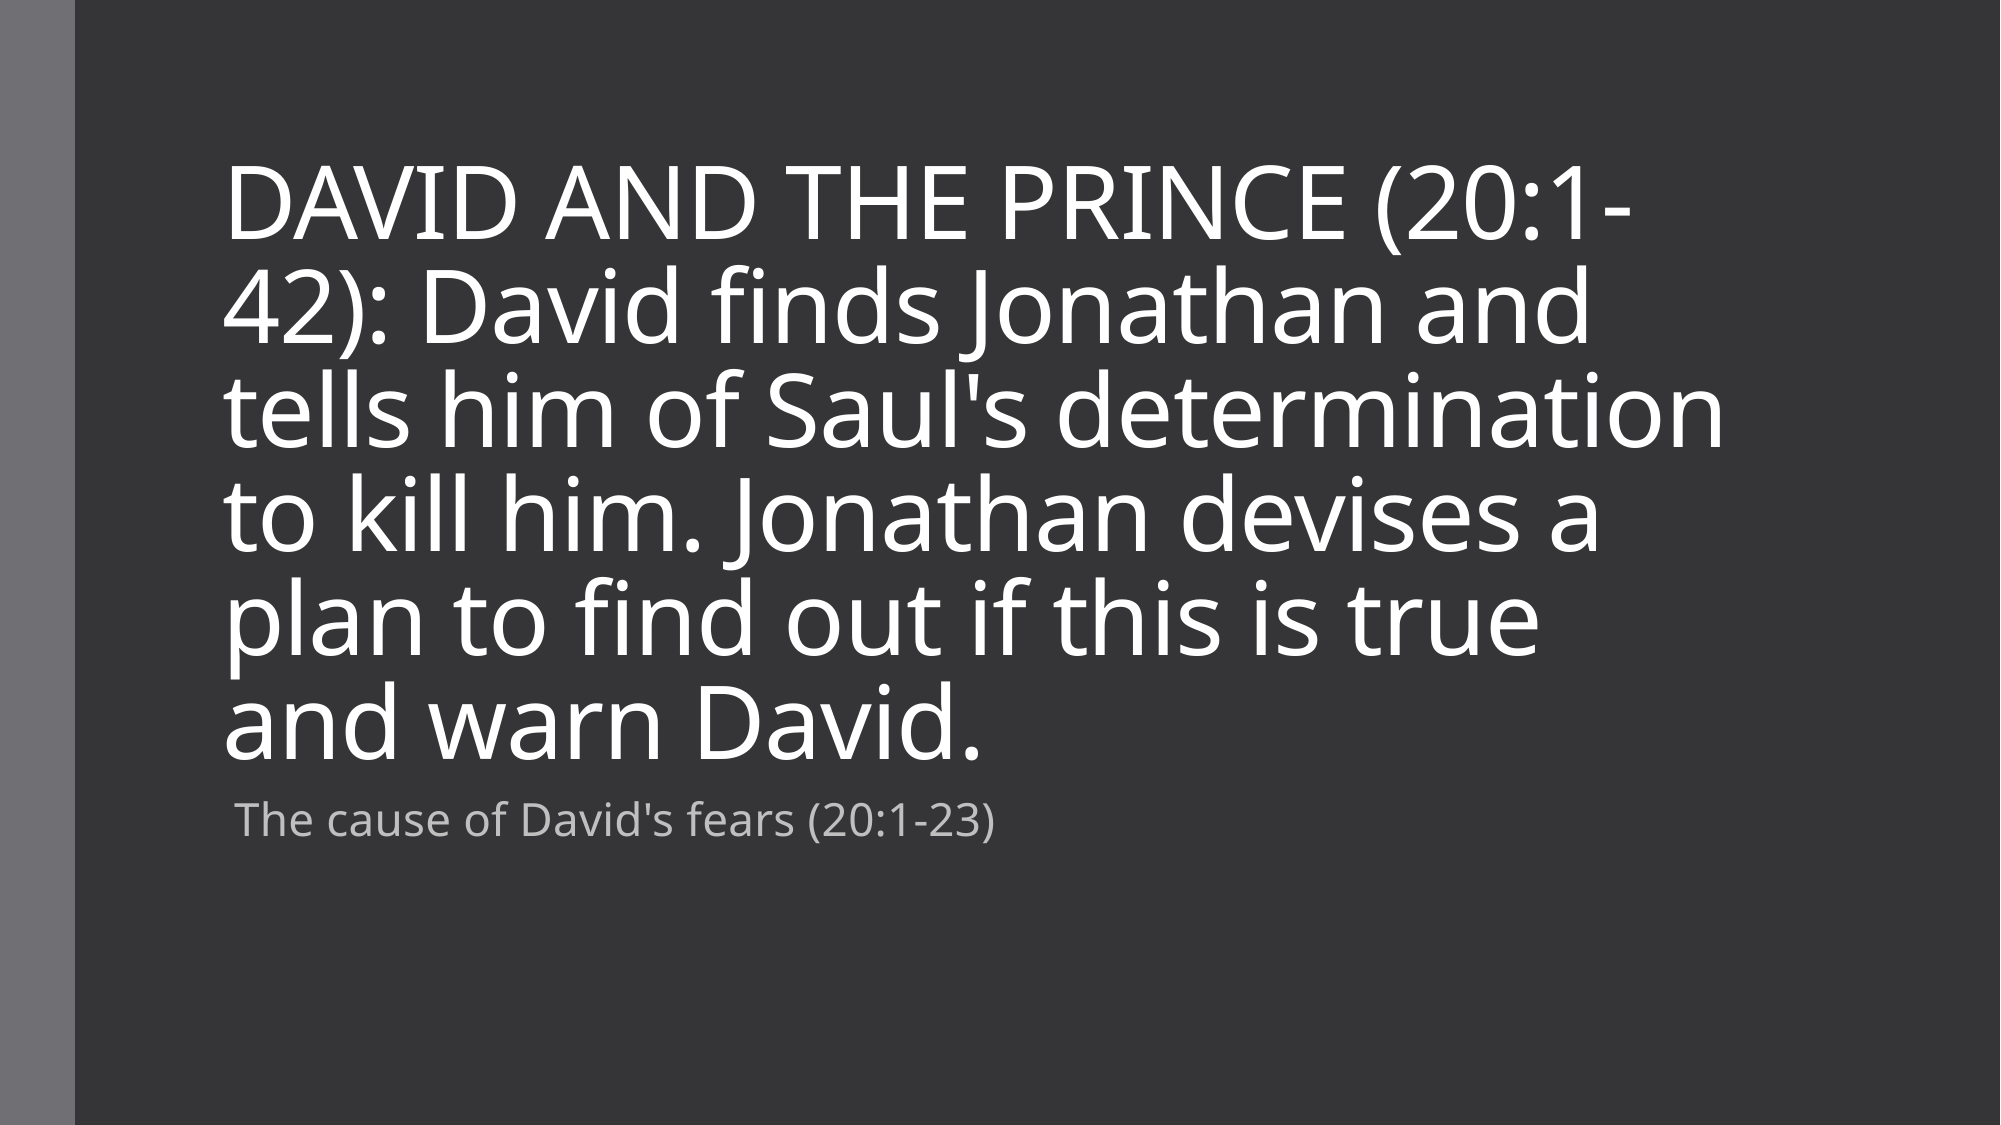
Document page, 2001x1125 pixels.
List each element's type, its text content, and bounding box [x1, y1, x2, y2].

title DAVID AND THE PRINCE (20:1-42): David finds Jonathan and tells him of Saul's determination to kill him. Jonathan devises a plan to find out if this is true and warn David. [206, 124, 1752, 787]
subtitle The cause of David's fears (20:1-23) [206, 787, 1752, 1066]
